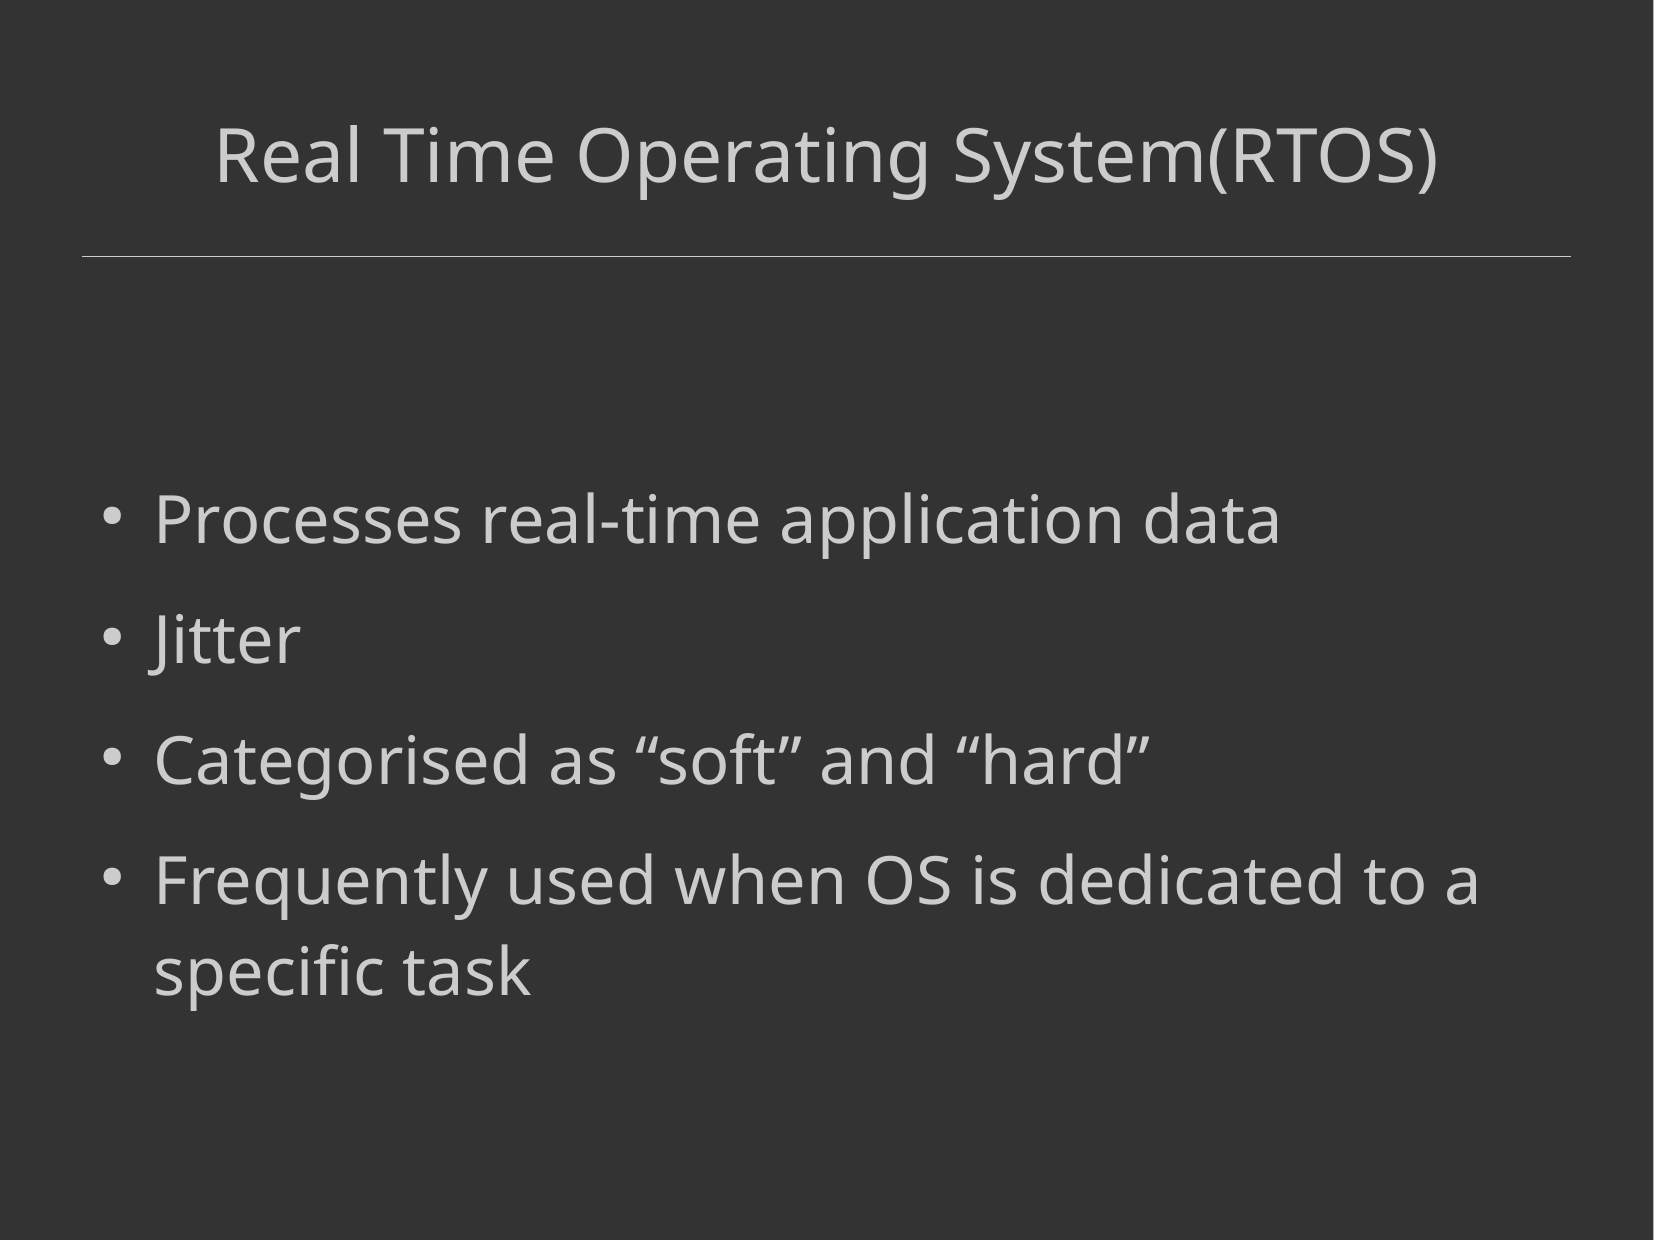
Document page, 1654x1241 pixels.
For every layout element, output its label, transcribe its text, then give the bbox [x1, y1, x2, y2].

title Real Time Operating System(RTOS) [82, 49, 1571, 257]
list Processes real-time application data Jitter Categorised as “soft” and “hard” Frequently used when OS is dedicated to a specific task [82, 472, 1571, 1192]
